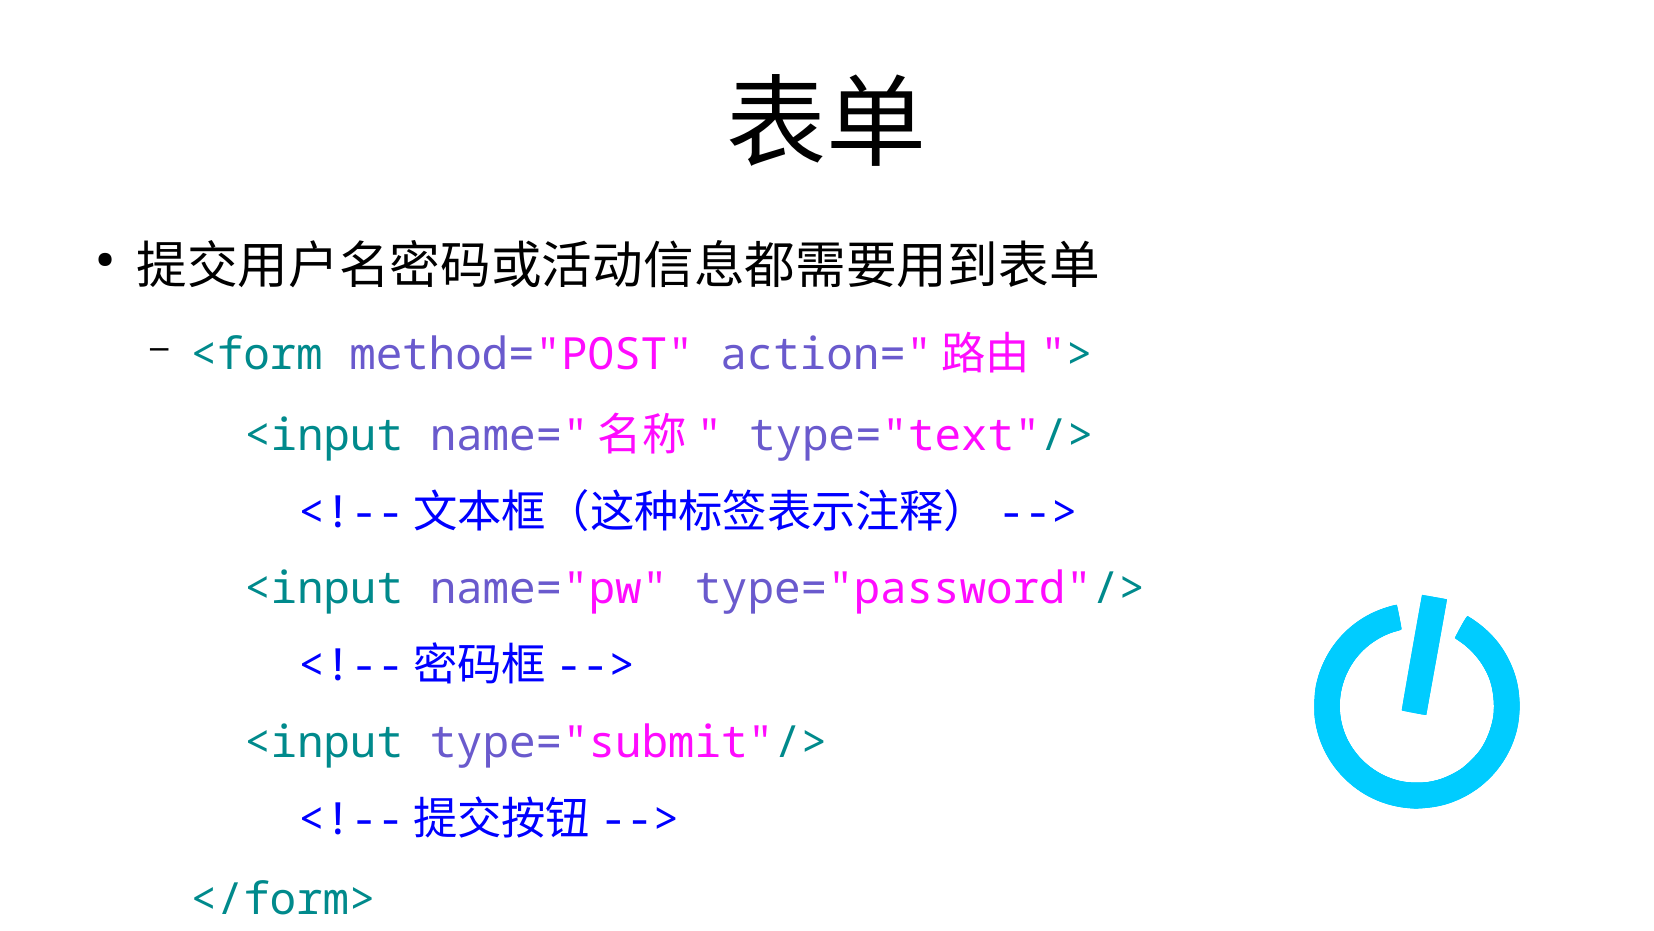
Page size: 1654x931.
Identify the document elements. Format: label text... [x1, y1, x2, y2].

title 表单 [82, 37, 1571, 193]
list 提交用户名密码或活动信息都需要用到表单 <form method="POST" action="路由"> <input name="名称" type="text"/> <!--文本框（这种标签表示注释）--> <input name="pw" type="password"/> <!--密码框--> <input type="submit"/> <!--提交按钮--> </form> [82, 217, 1571, 931]
